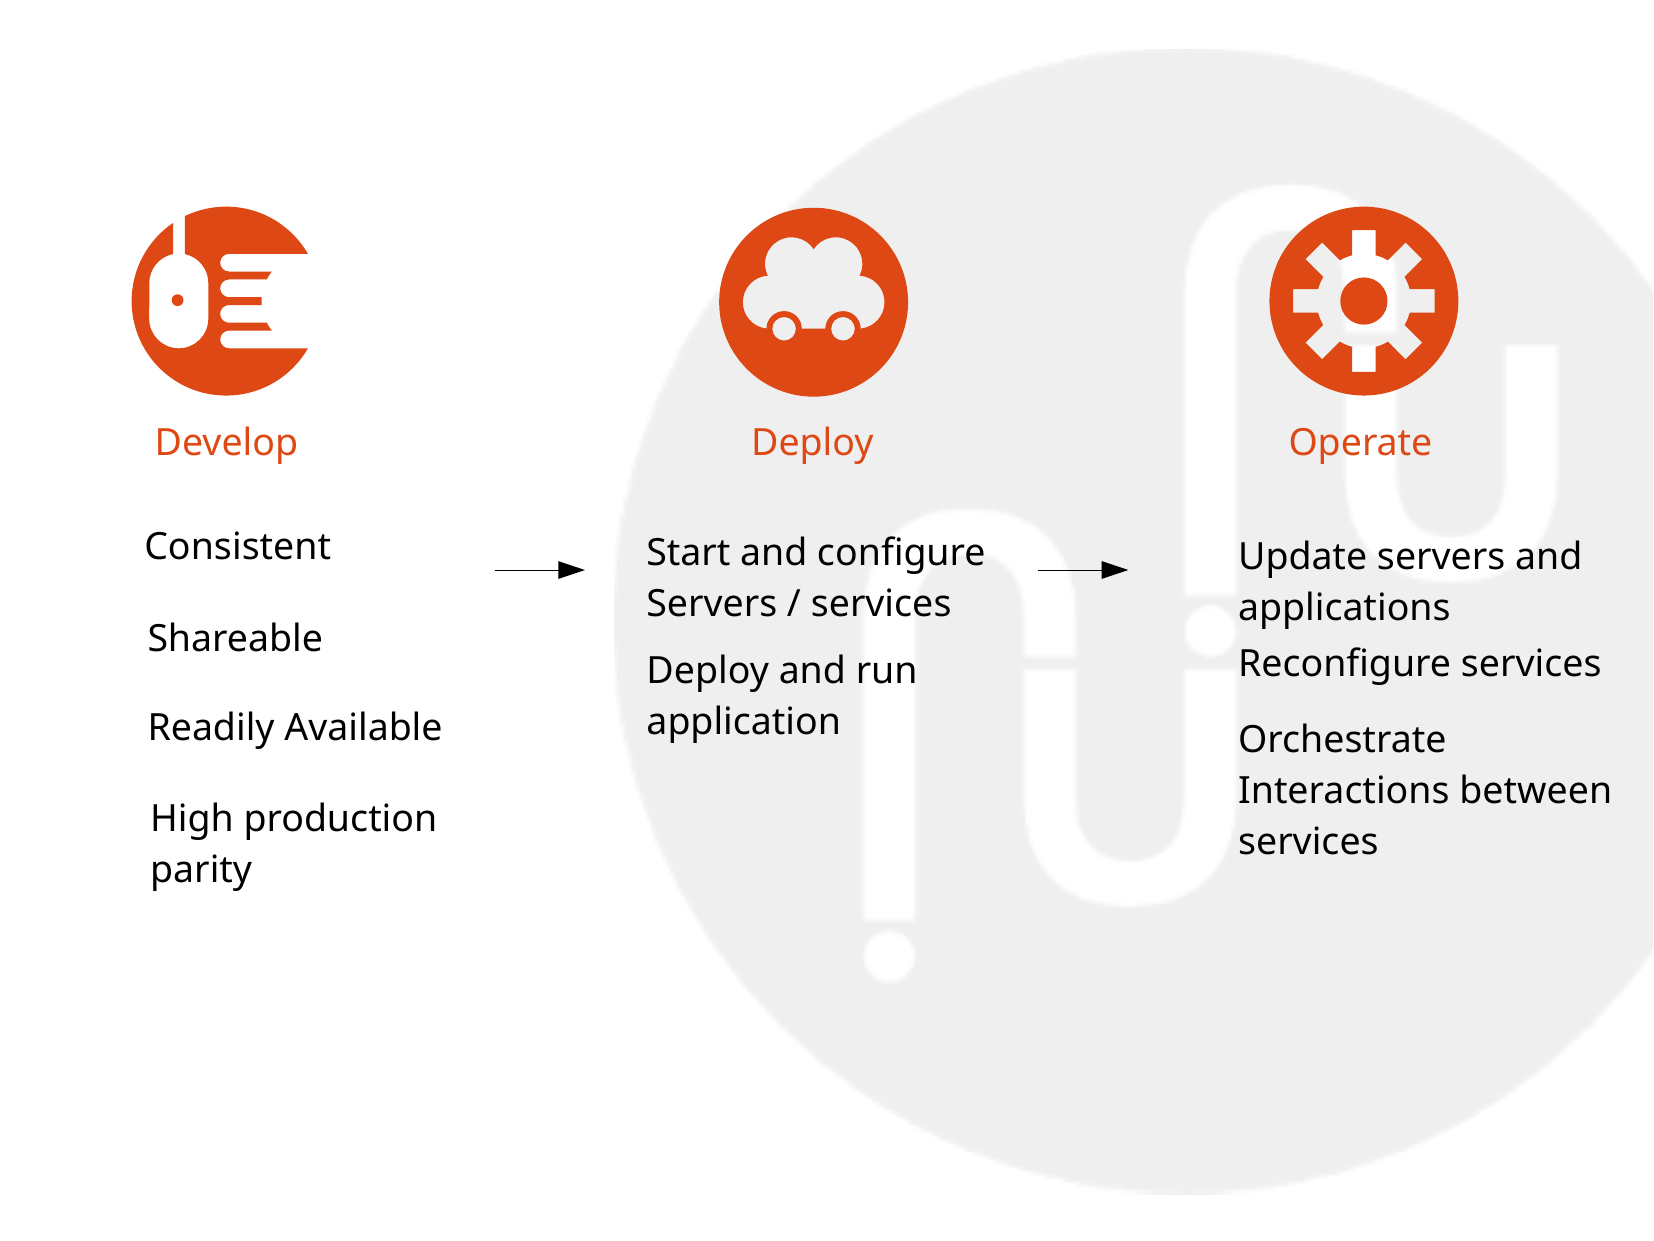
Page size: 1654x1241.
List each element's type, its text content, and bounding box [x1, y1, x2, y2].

text_box Develop [139, 407, 316, 466]
text_box Deploy [736, 407, 890, 466]
text_box Start and configure Servers / services [631, 517, 990, 618]
picture [107, 182, 346, 421]
text_box Deploy and run application [631, 636, 920, 736]
text_box Orchestrate Interactions between services [1223, 705, 1617, 848]
text_box Readily Available [132, 692, 451, 750]
text_box Reconfigure services [1223, 628, 1607, 686]
text_box Consistent [129, 511, 341, 569]
picture [614, 49, 1654, 1195]
text_box Update servers and applications [1223, 522, 1582, 622]
text_box High production parity [135, 783, 442, 884]
text_box Shareable [132, 604, 332, 662]
text_box Operate [1273, 408, 1449, 466]
